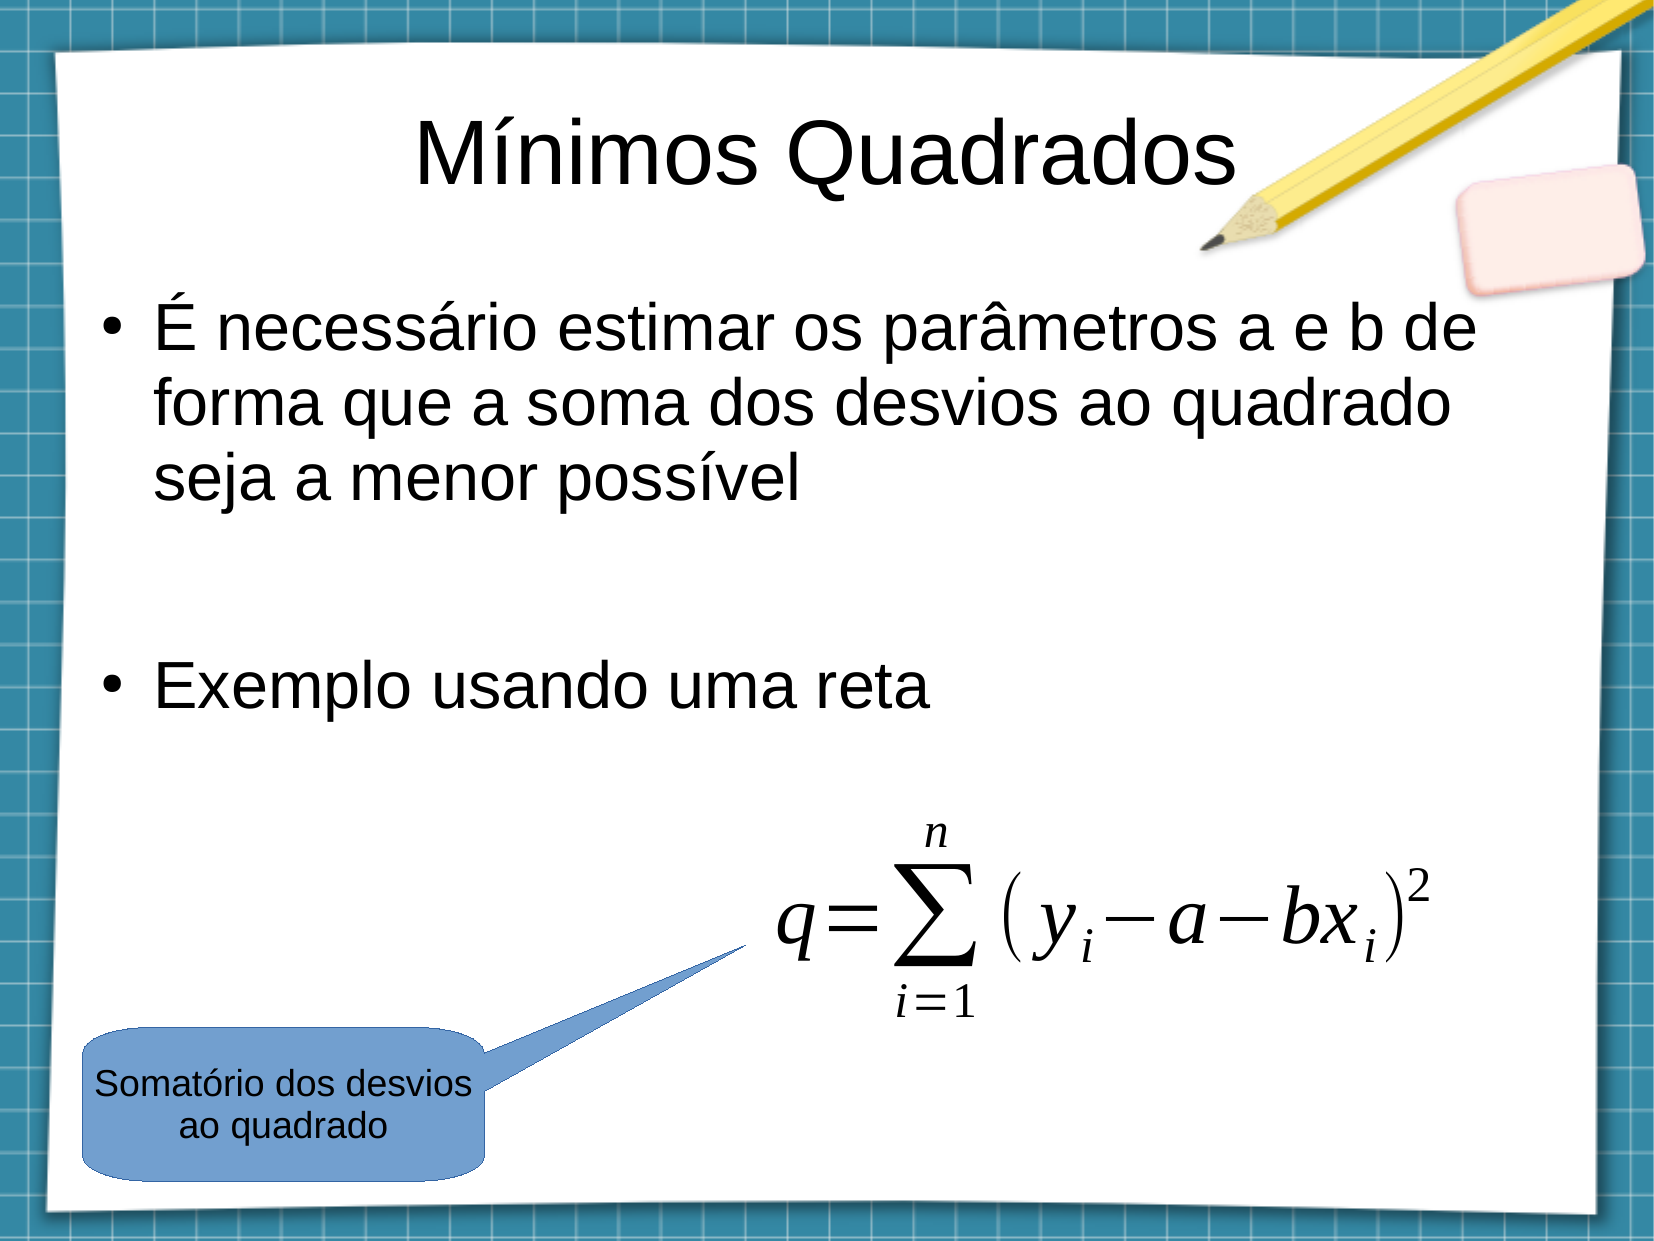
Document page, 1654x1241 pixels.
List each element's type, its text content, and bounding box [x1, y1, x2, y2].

picture [0, 0, 1654, 1241]
list É necessário estimar os parâmetros a e b de forma que a soma dos desvios ao quadrado seja a menor possível Exemplo usando uma reta [82, 290, 1571, 1010]
text_box Somatório dos desvios ao quadrado [82, 945, 746, 1182]
chart [767, 803, 1439, 1028]
title Mínimos Quadrados [82, 49, 1571, 257]
